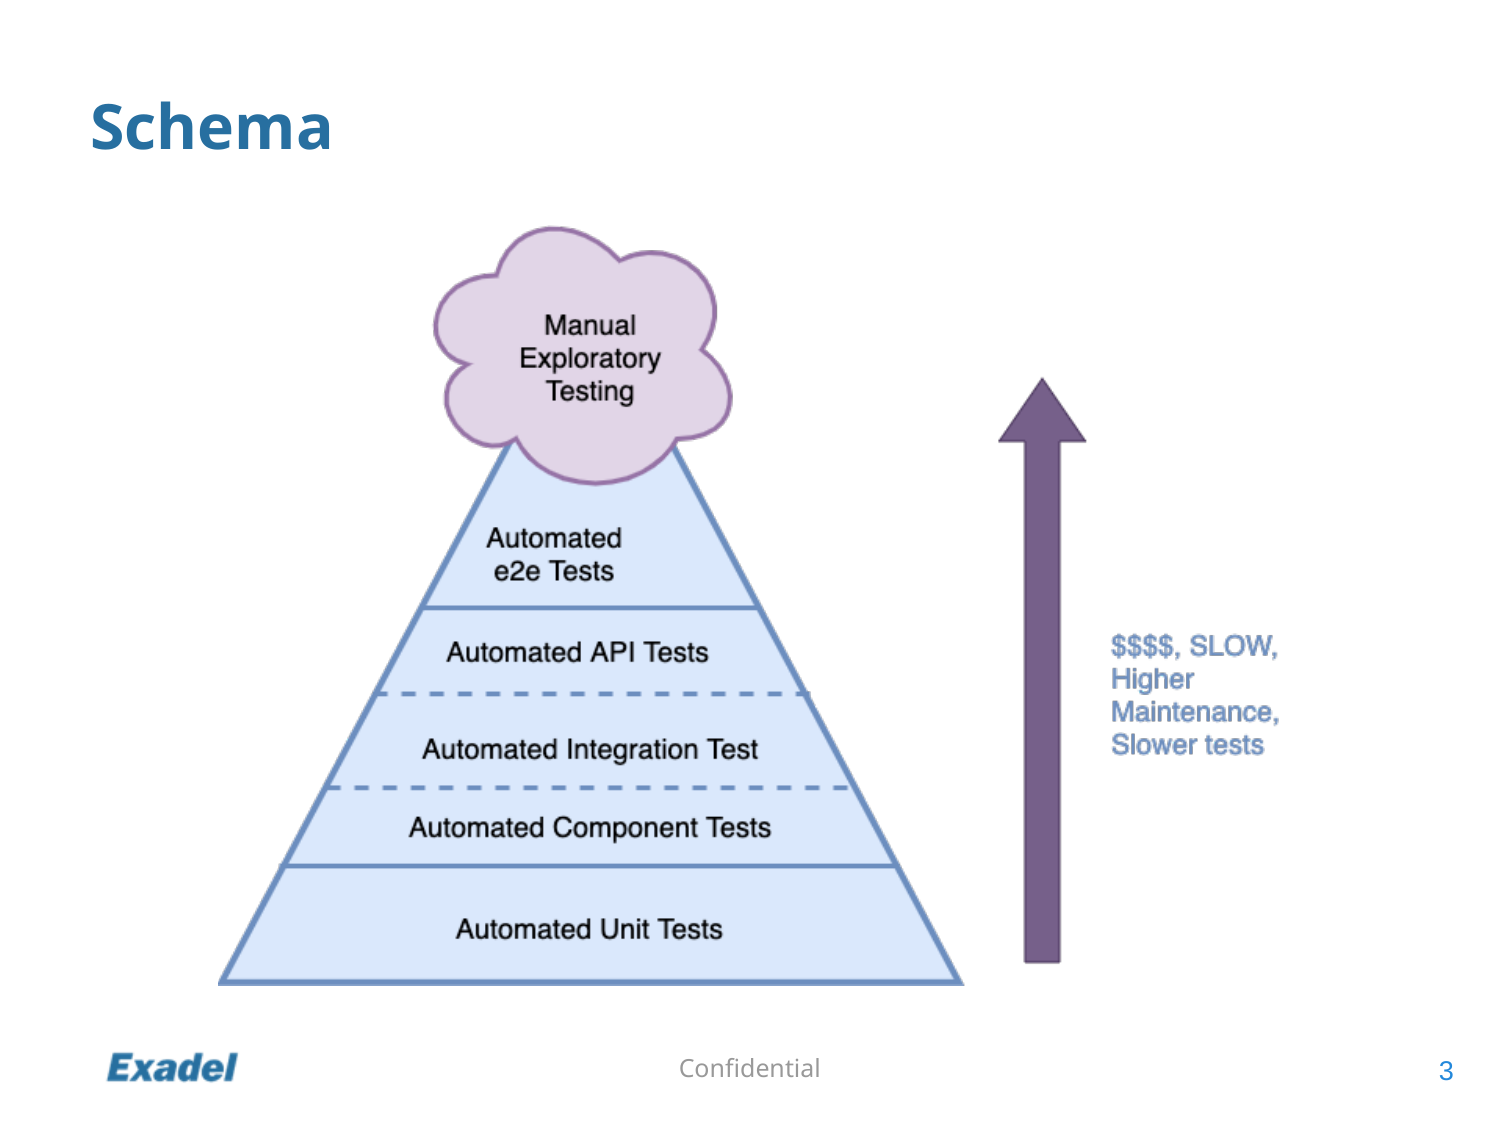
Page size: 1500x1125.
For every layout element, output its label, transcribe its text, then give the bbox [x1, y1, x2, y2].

slide_number <number> [1378, 1026, 1469, 1113]
title Schema [75, 45, 1425, 178]
picture [75, 1039, 282, 1102]
picture [218, 199, 1282, 986]
